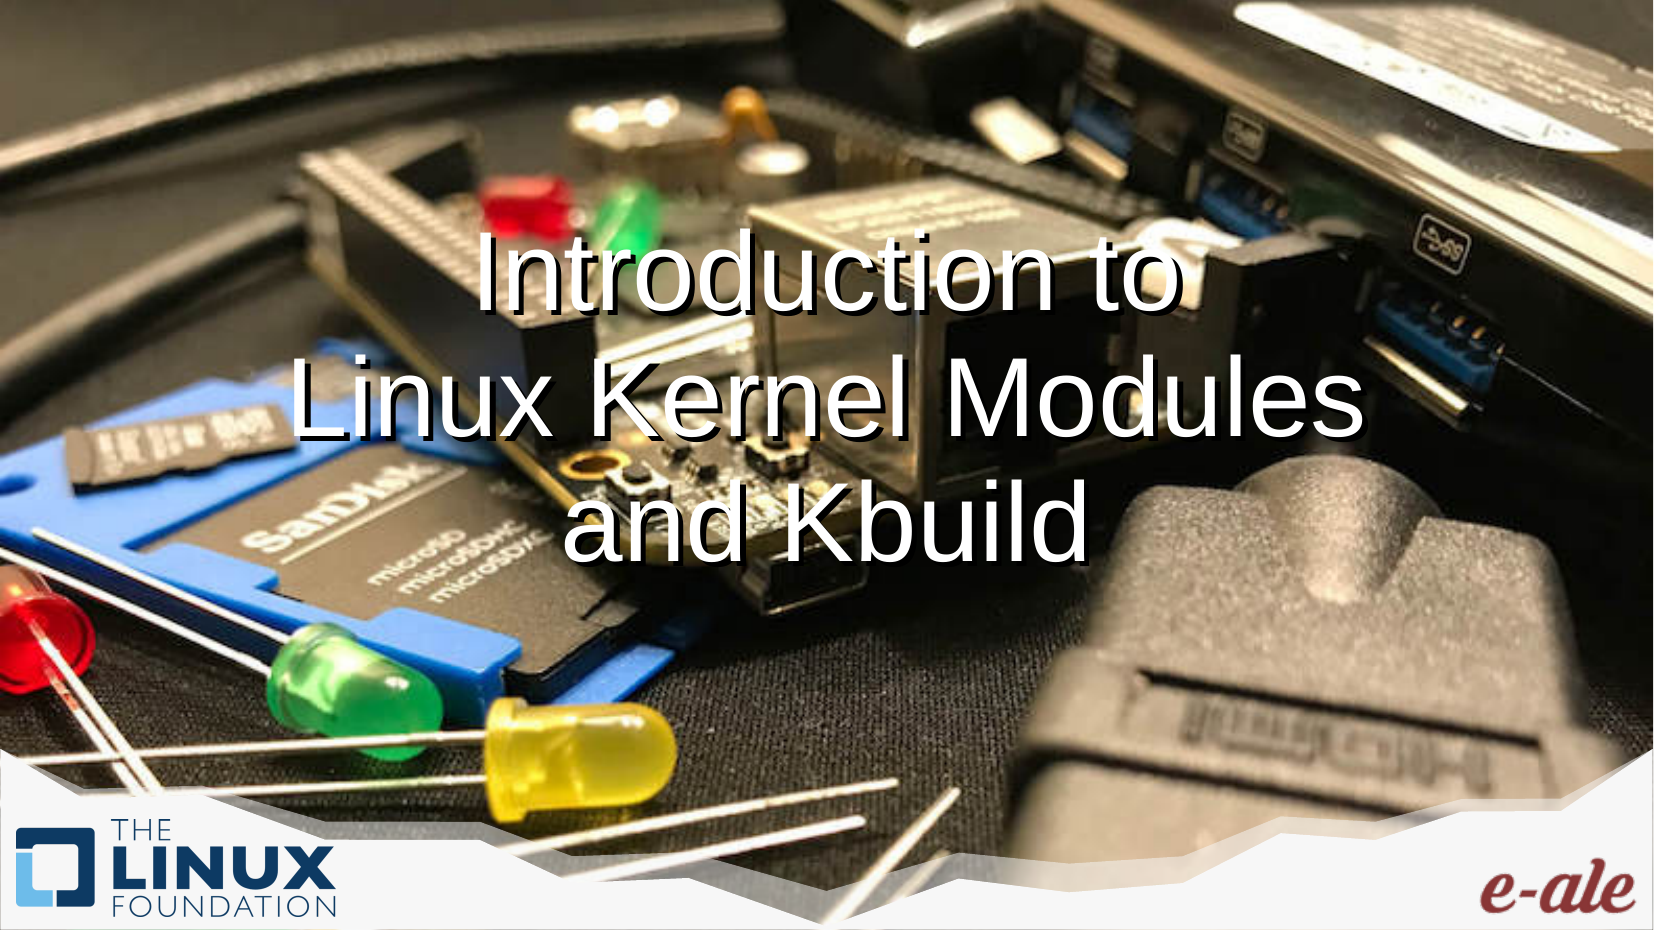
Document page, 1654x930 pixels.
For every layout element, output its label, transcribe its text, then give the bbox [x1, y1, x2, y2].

subtitle Introduction to Linux Kernel Modules and Kbuild [82, 37, 1571, 757]
picture [0, 0, 1654, 930]
